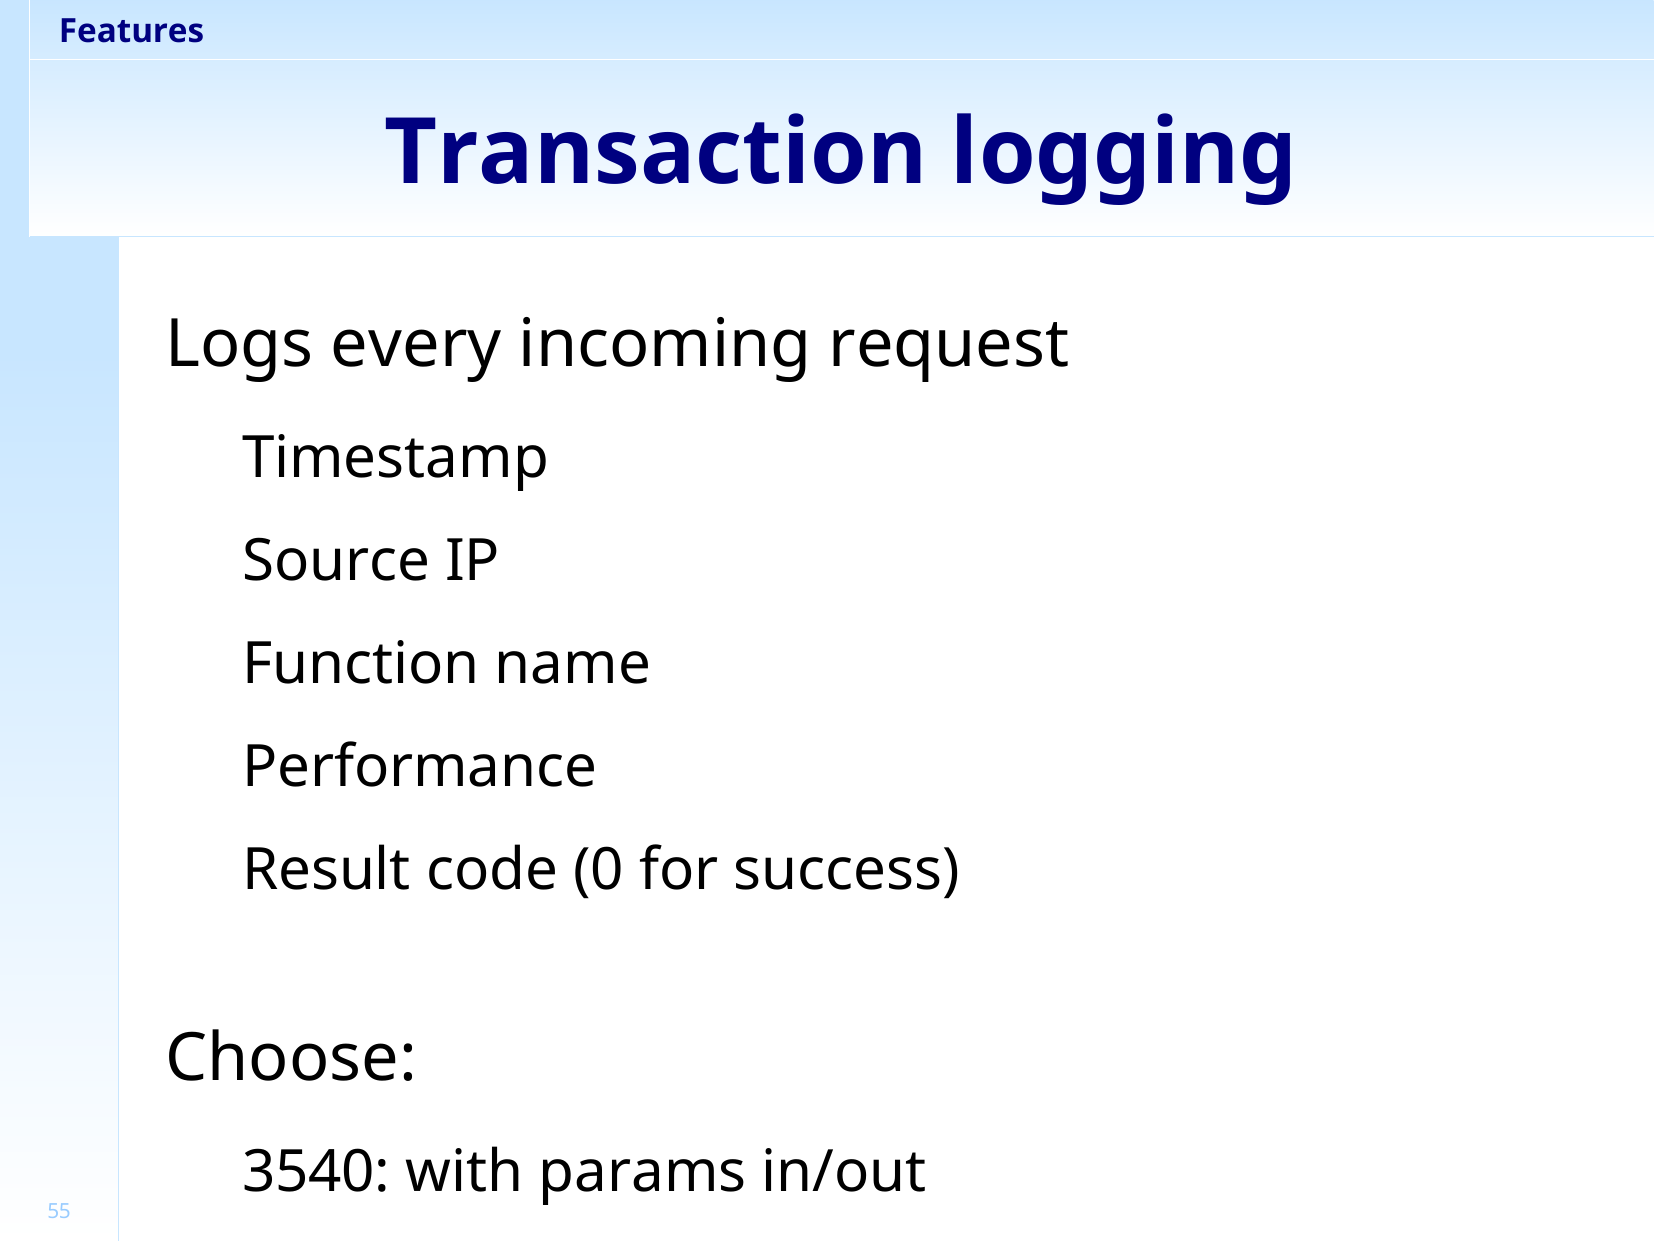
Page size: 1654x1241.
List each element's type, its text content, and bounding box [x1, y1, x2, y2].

list Logs every incoming request Timestamp Source IP Function name Performance Result code (0 for success) Choose: 3540: with params in/out 3541: without [147, 295, 1625, 1221]
title Features [59, 0, 355, 60]
title Transaction logging [29, 59, 1654, 237]
